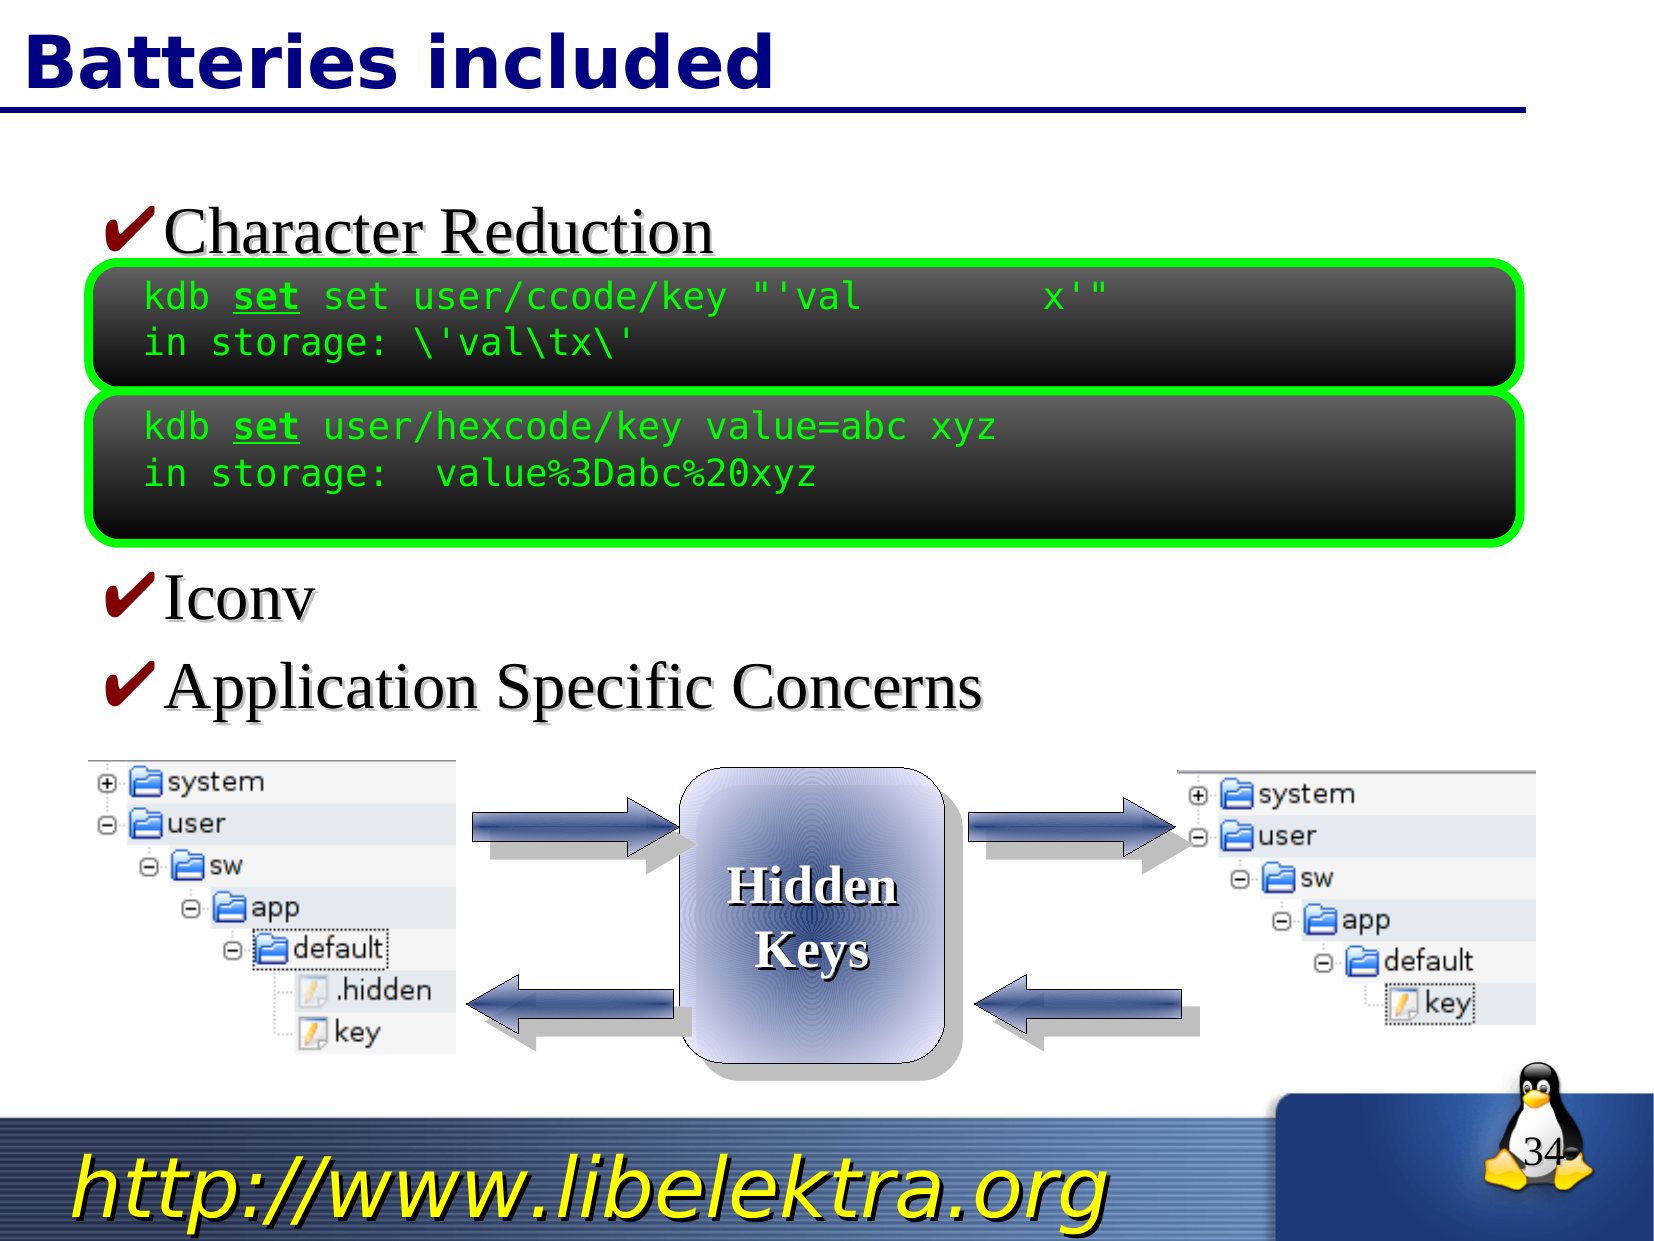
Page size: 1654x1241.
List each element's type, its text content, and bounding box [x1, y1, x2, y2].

text_box Hidden Keys [679, 767, 945, 1064]
text_box Character Reduction [104, 188, 1071, 264]
text_box [466, 974, 674, 1034]
text_box [974, 974, 1182, 1034]
picture [0, 760, 1654, 1241]
text_box [88, 262, 1521, 544]
text_box kdb set set user/ccode/key "'val x'" in storage: \'val\tx\' [142, 271, 1489, 383]
text_box Batteries included [22, 14, 1611, 111]
picture [1177, 770, 1536, 1034]
text_box [968, 797, 1176, 857]
text_box kdb set user/hexcode/key value=abc xyz in storage: value%3Dabc%20xyz [142, 401, 1489, 534]
text_box Application Specific Concerns [104, 643, 1329, 718]
text_box [472, 797, 680, 857]
text_box <Nummer> [1370, 1122, 1565, 1178]
text_box Iconv [104, 555, 1329, 630]
